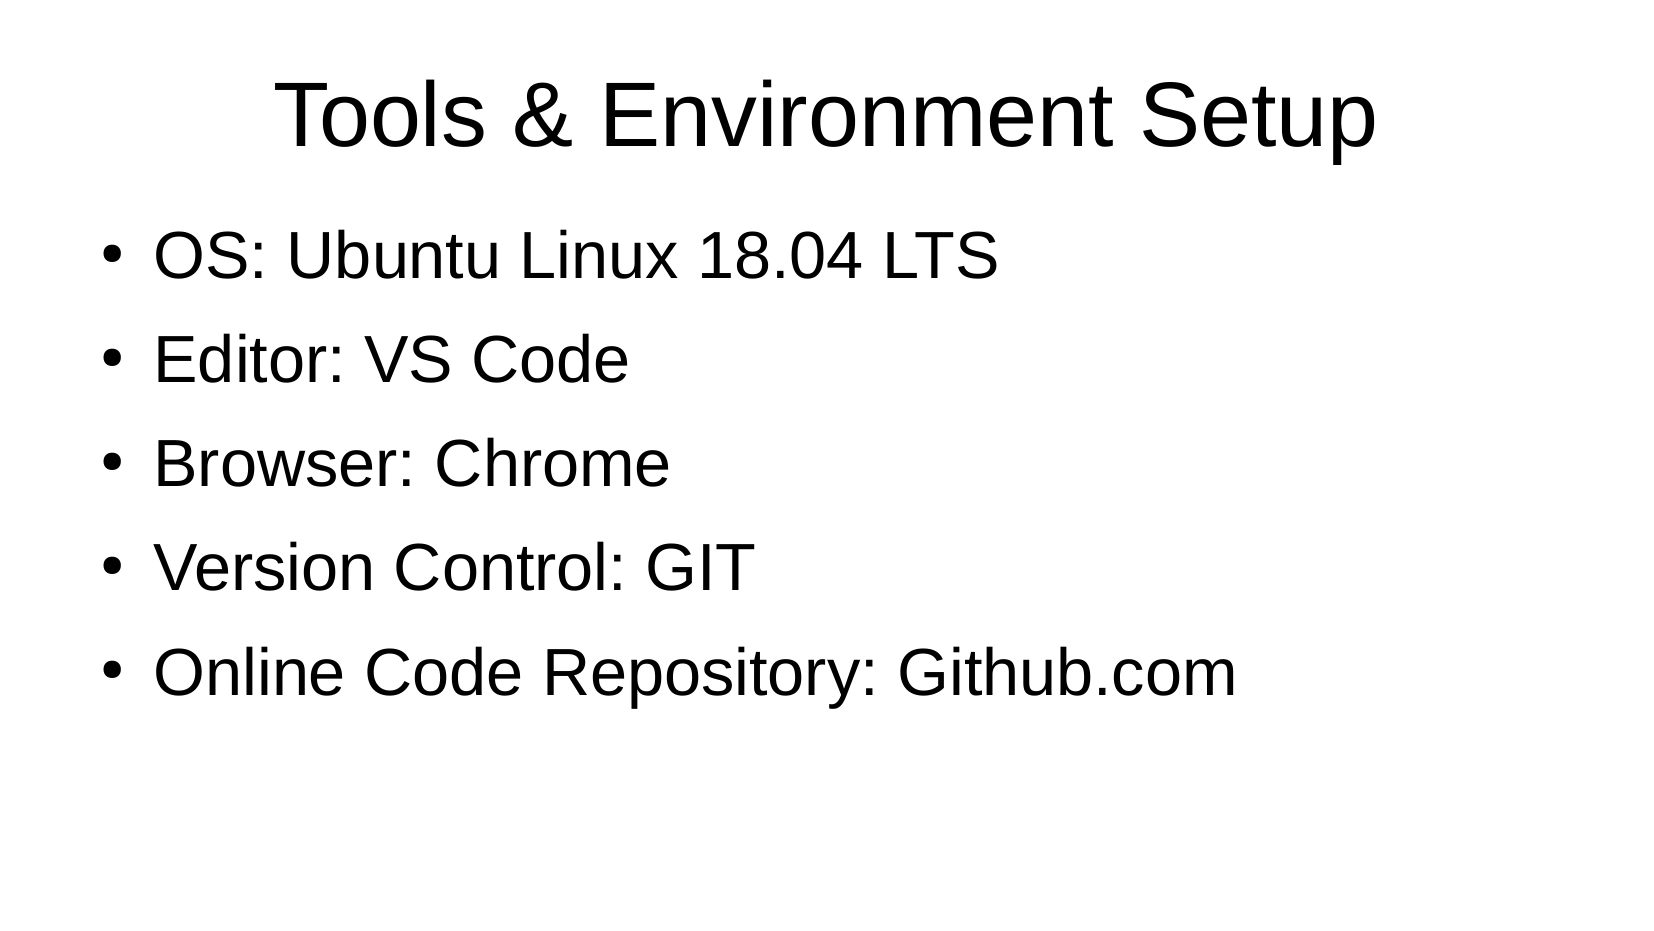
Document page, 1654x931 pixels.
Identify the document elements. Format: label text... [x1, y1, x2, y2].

title Tools & Environment Setup [82, 37, 1571, 193]
list OS: Ubuntu Linux 18.04 LTS Editor: VS Code Browser: Chrome Version Control: GIT Online Code Repository: Github.com [82, 217, 1571, 758]
